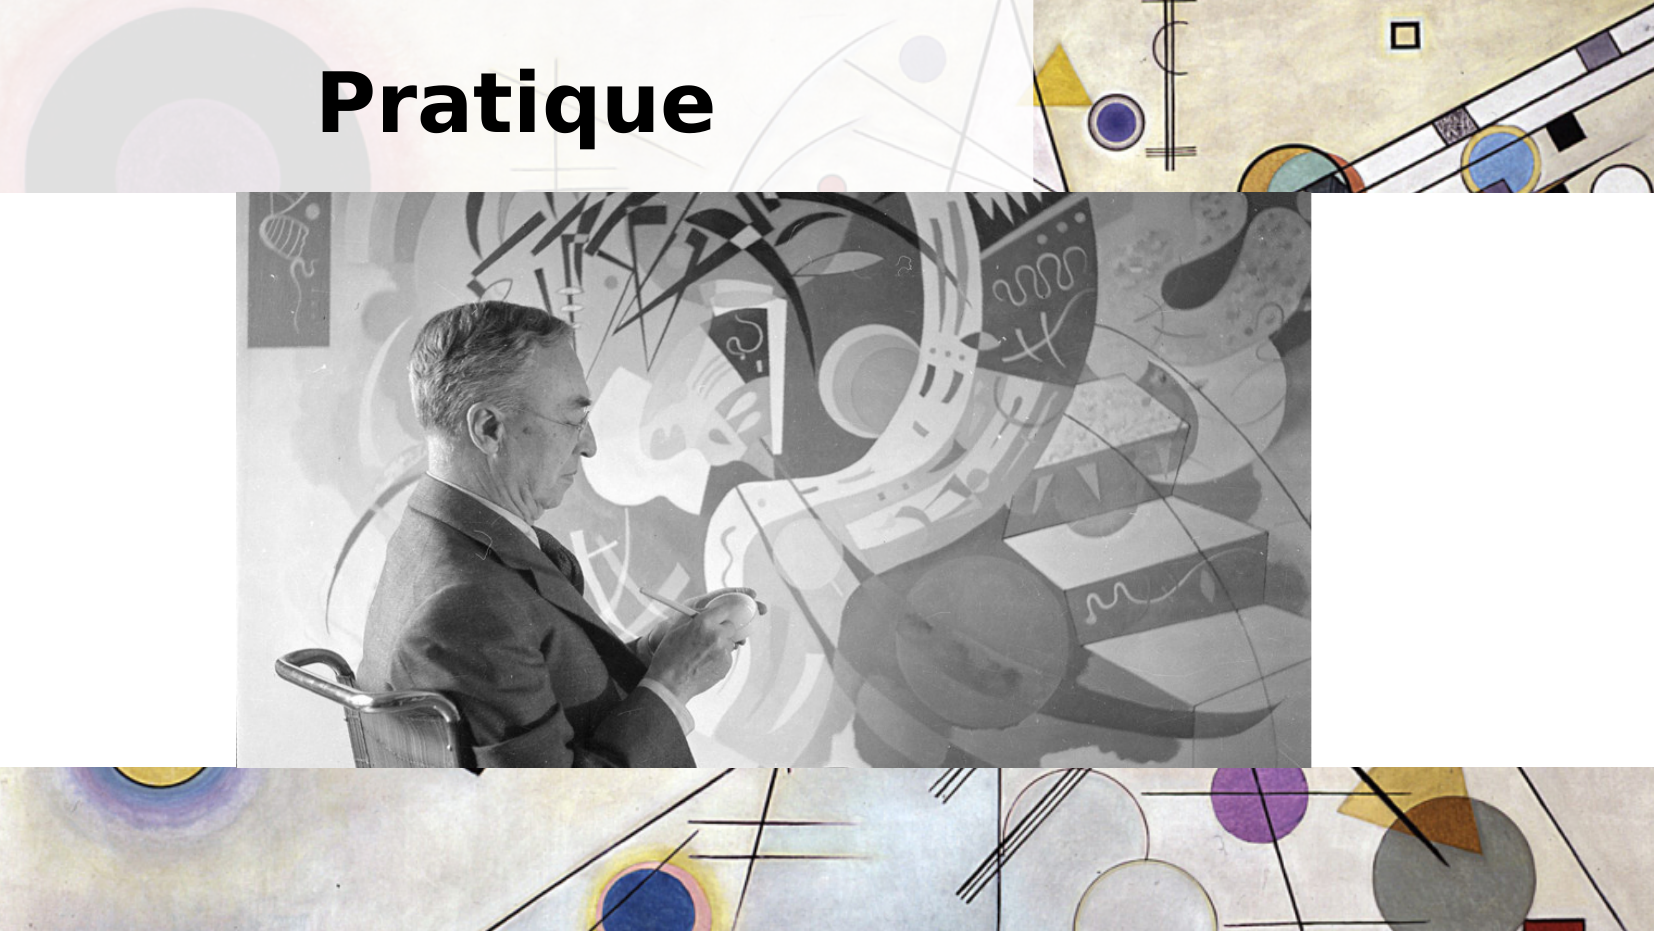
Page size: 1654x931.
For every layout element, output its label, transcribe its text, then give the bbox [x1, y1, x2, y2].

picture [0, 0, 1654, 931]
text_box Pratique [0, 0, 1034, 207]
